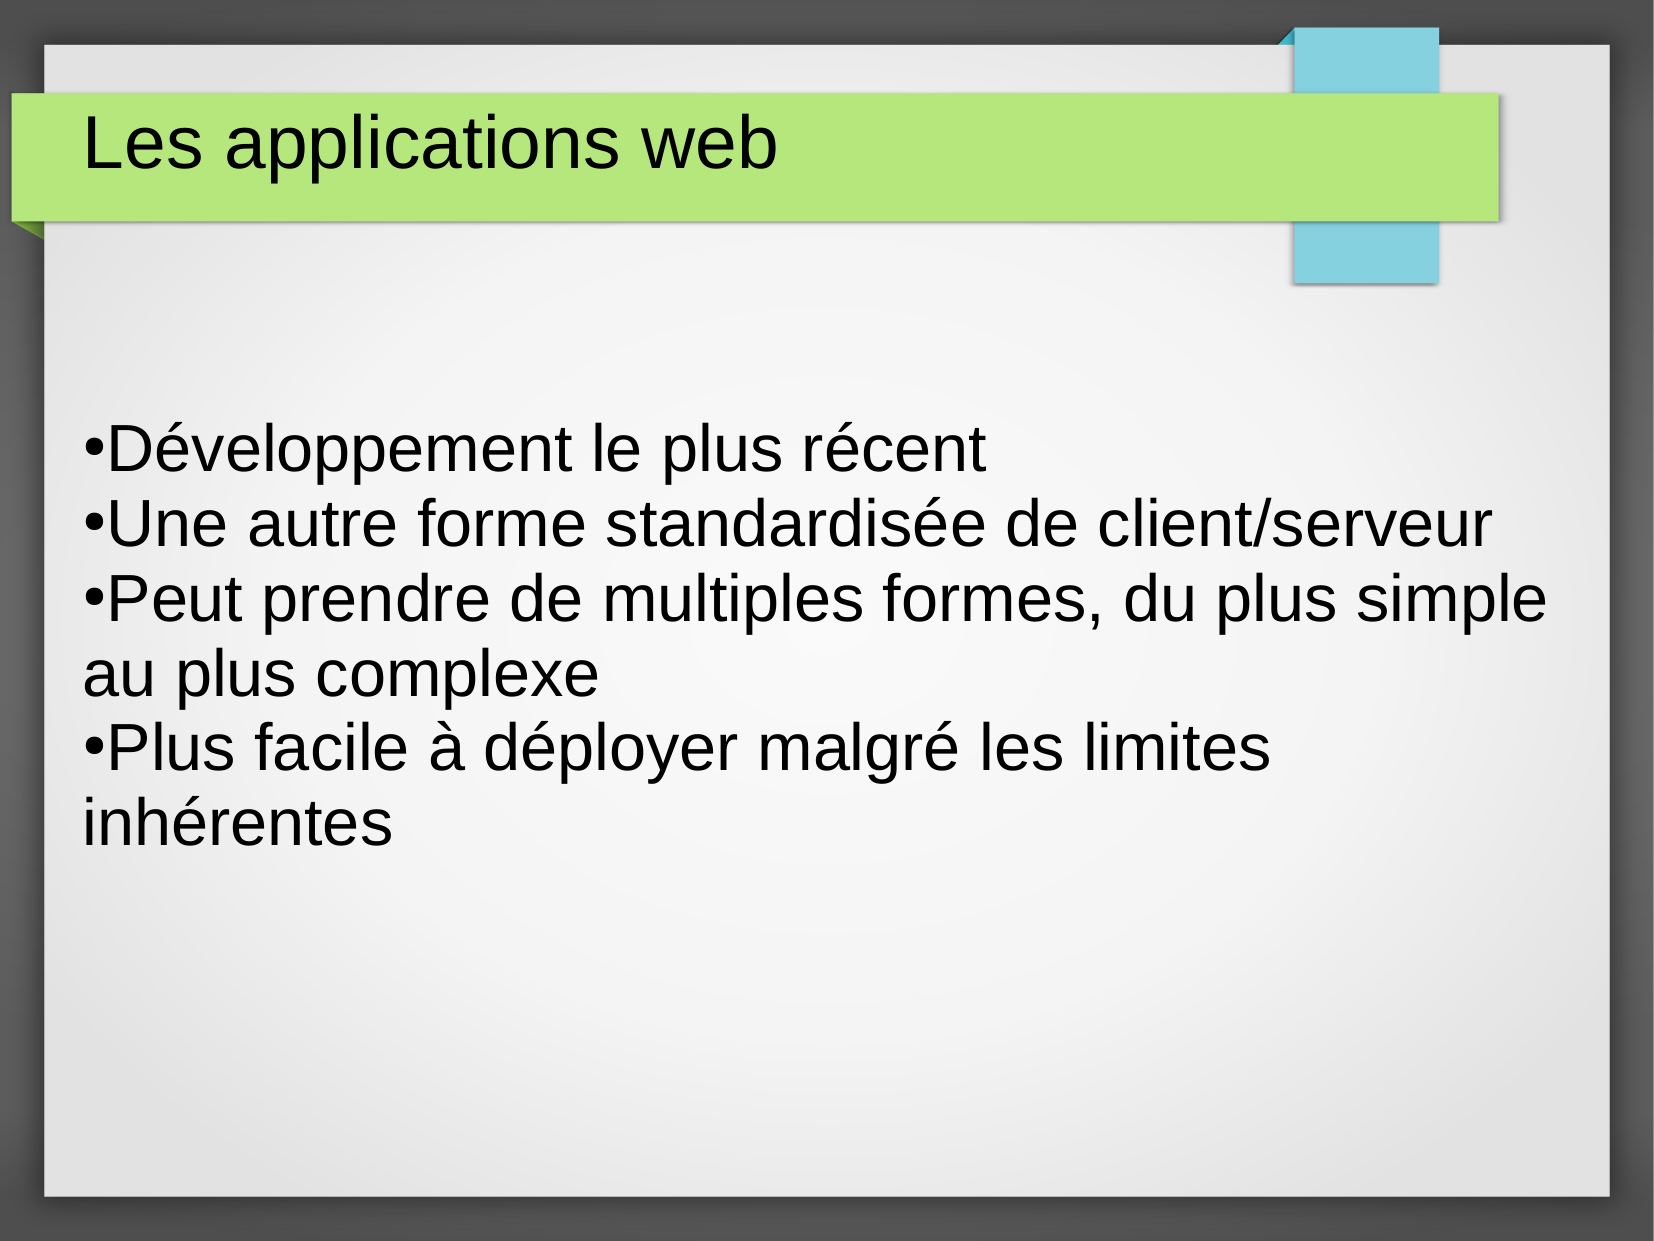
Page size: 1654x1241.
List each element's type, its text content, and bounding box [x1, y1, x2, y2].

subtitle Développement le plus récent Une autre forme standardisée de client/serveur Peut prendre de multiples formes, du plus simple au plus complexe Plus facile à déployer malgré les limites inhérentes [82, 49, 1571, 1010]
picture [0, 0, 1654, 1241]
